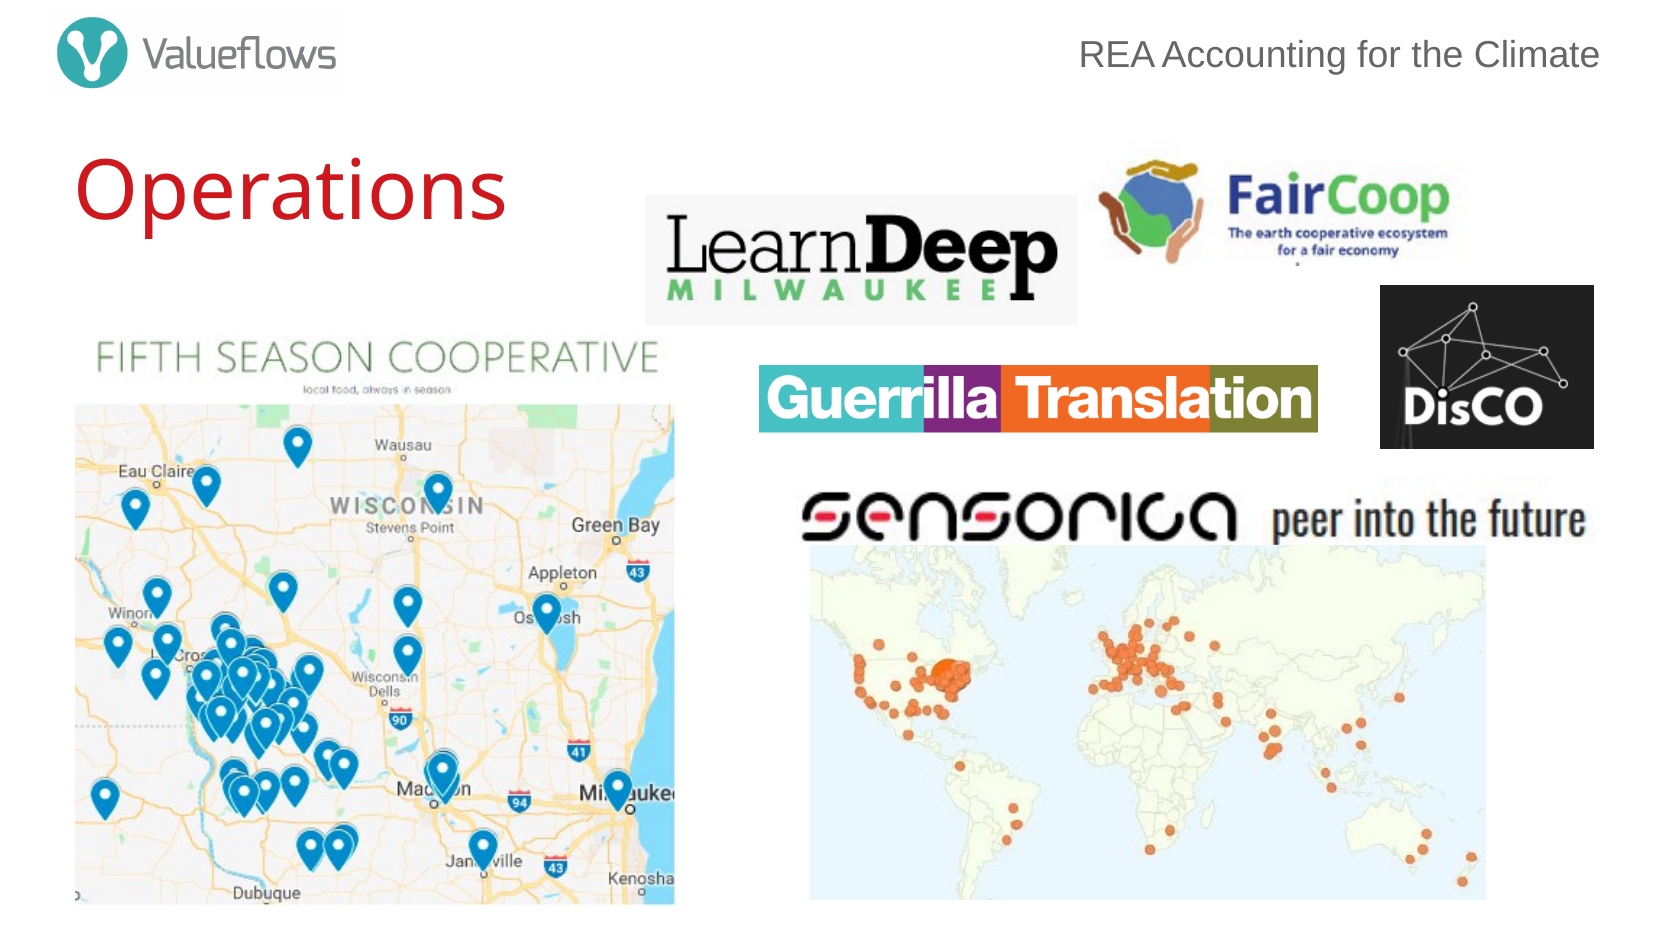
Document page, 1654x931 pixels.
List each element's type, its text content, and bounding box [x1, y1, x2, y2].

picture [1081, 141, 1471, 266]
picture [47, 6, 346, 97]
picture [780, 476, 1599, 901]
text_box Operations [58, 123, 989, 222]
text_box REA Accounting for the Climate [1063, 26, 1630, 84]
picture [645, 195, 1078, 325]
picture [752, 360, 1321, 436]
picture [1380, 285, 1594, 449]
picture [75, 335, 676, 906]
